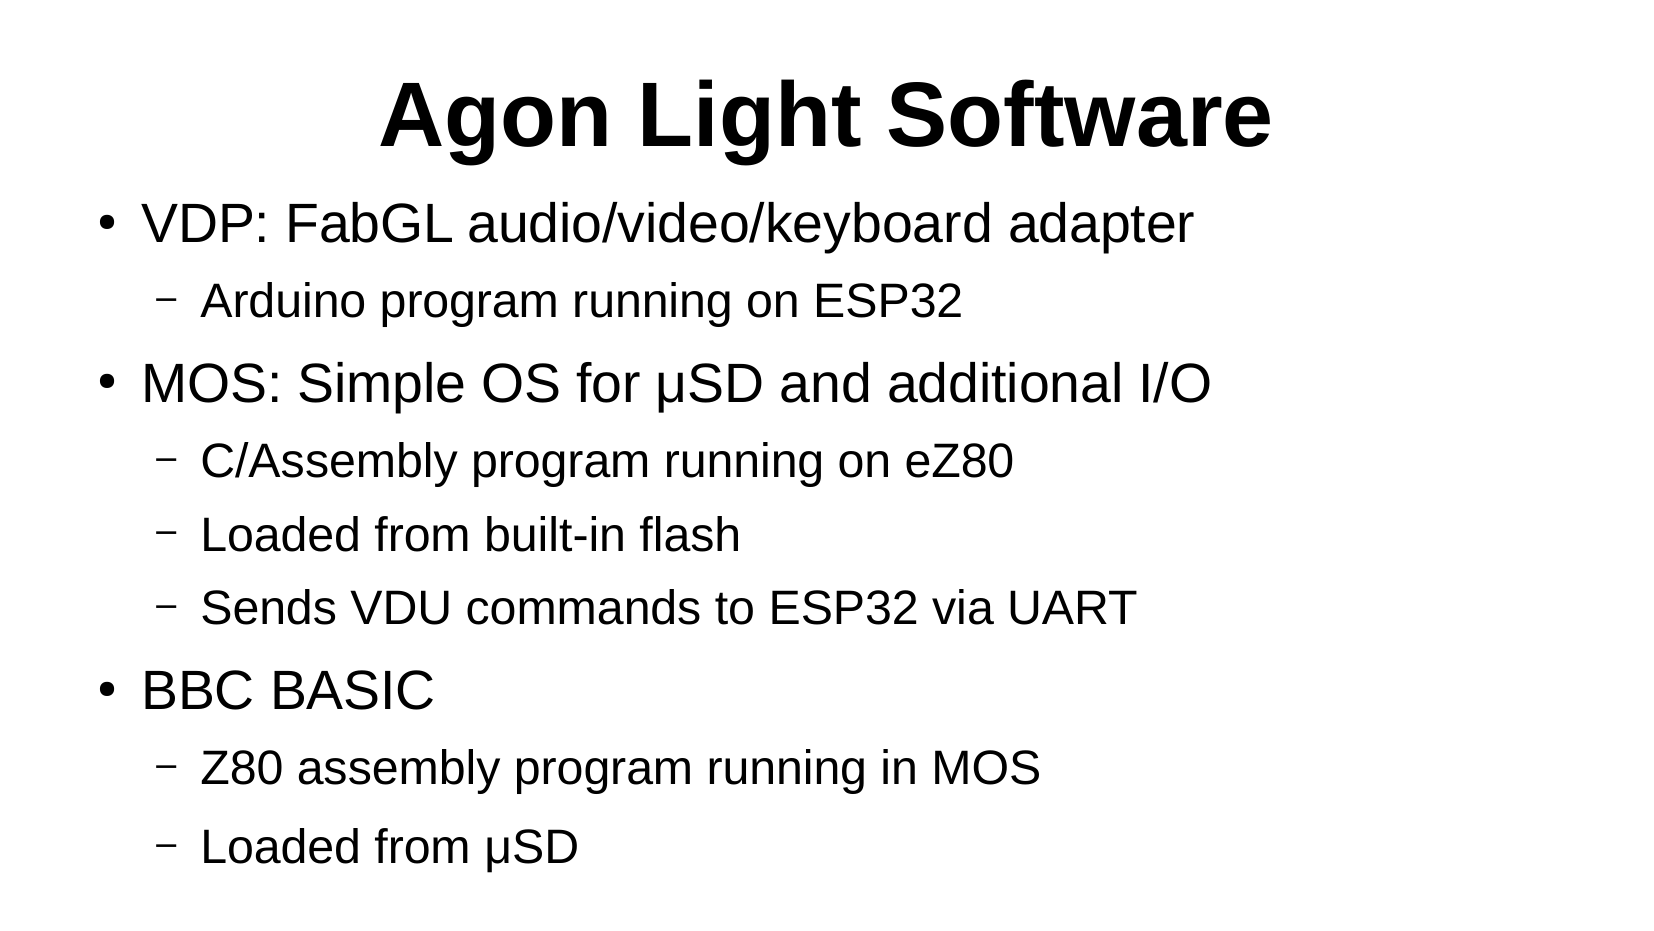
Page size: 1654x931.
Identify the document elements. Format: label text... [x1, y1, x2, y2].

list VDP: FabGL audio/video/keyboard adapter Arduino program running on ESP32 MOS: Simple OS for μSD and additional I/O C/Assembly program running on eZ80 Loaded from built-in flash Sends VDU commands to ESP32 via UART BBC BASIC Z80 assembly program running in MOS Loaded from μSD [82, 192, 1571, 875]
title Agon Light Software [82, 37, 1571, 192]
